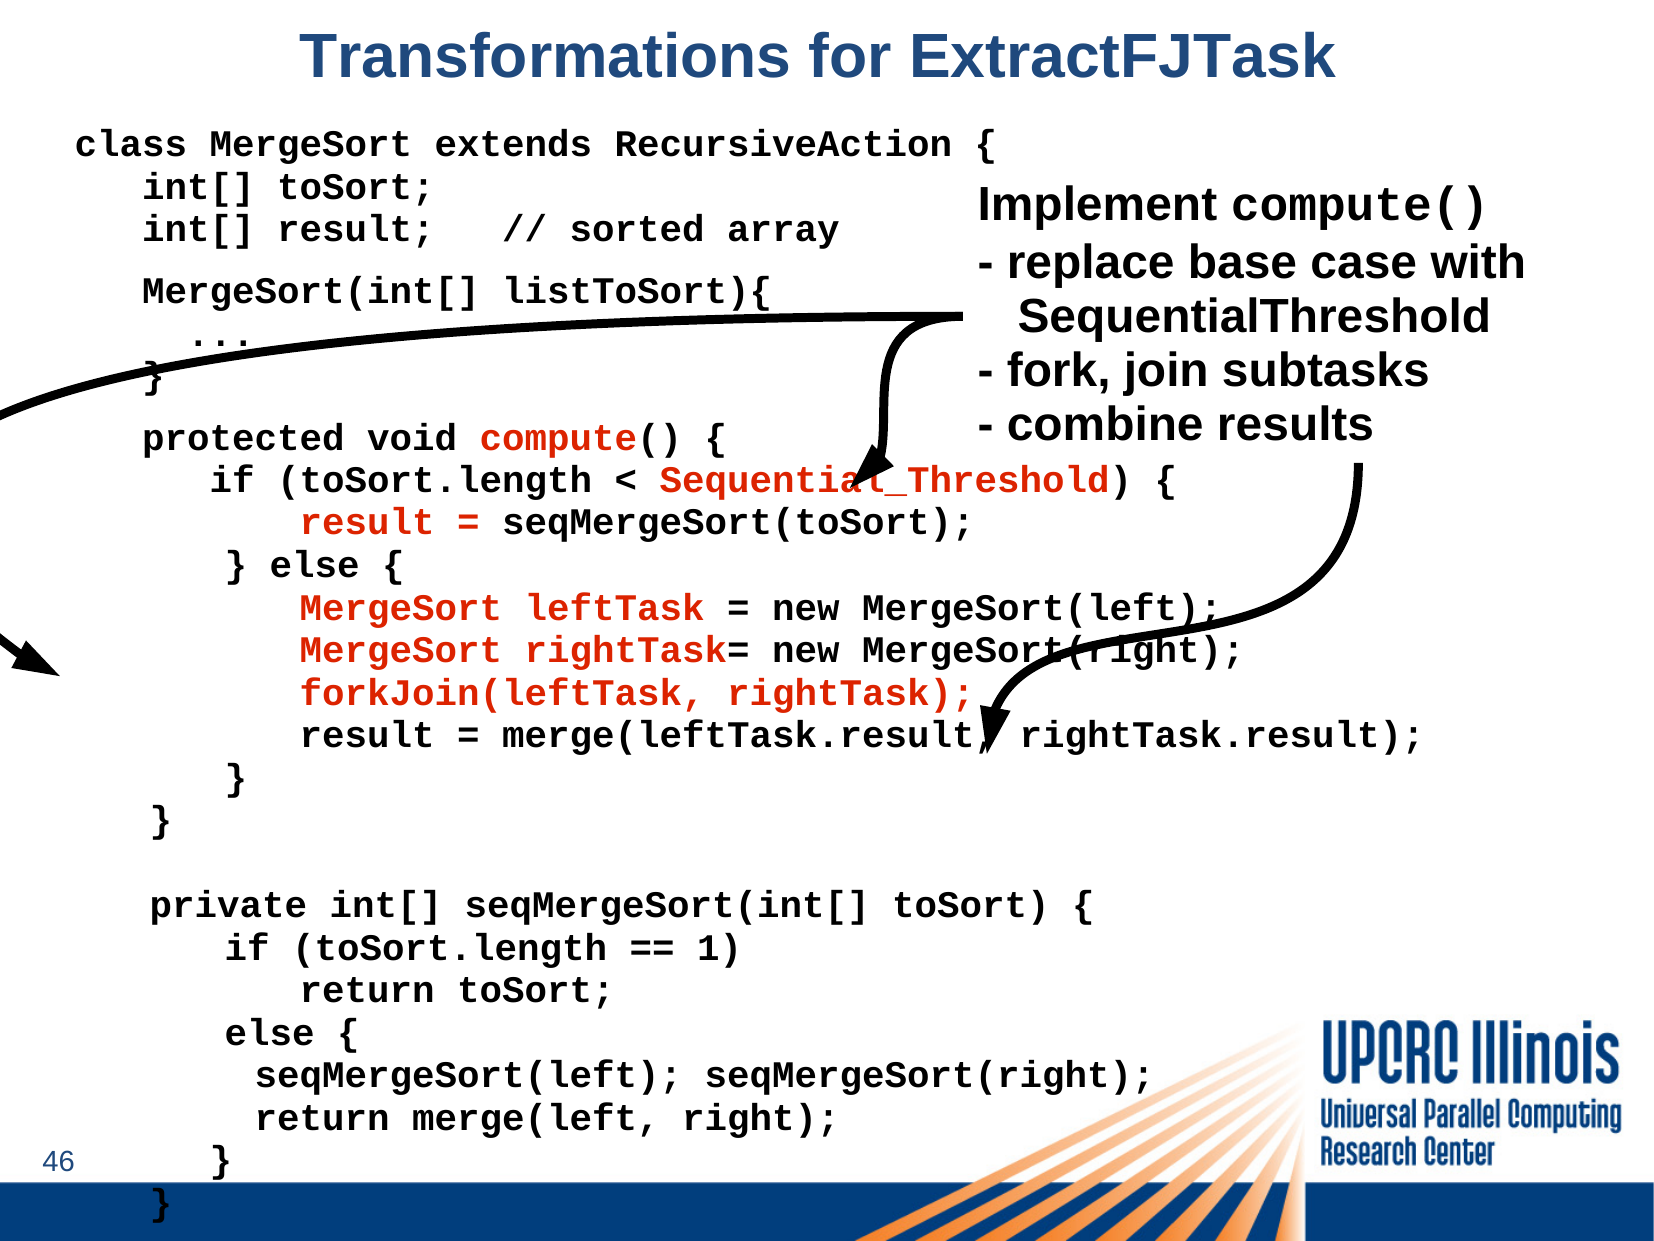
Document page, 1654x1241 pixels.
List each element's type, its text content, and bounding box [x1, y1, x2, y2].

title Transformations for ExtractFJTask [82, 0, 1571, 163]
text_box class MergeSort extends RecursiveAction { int[] toSort; int[] result; // sorted array MergeSort(int[] listToSort){ ... } protected void compute() { if (toSort.length < Sequential_Threshold) { result = seqMergeSort(toSort); } else { MergeSort leftTask = new MergeSort(left); MergeSort rightTask= new MergeSort(right); forkJoin(leftTask, rightTask); result = merge(leftTask.result, rightTask.result); } } private int[] seqMergeSort(int[] toSort) { if (toSort.length == 1) return toSort; else { seqMergeSort(left); seqMergeSort(right); return merge(left, right); } } [59, 321, 1500, 1235]
text_box Implement compute() - replace base case with SequentialThreshold - fork, join subtasks - combine results [962, 169, 1654, 463]
picture [0, 1005, 1654, 1241]
text_box class MergeSort extends RecursiveAction { int[] toSort; int[] result; // sorted array MergeSort(int[] listToSort){ ... } protected void compute() { if (toSort.length < Sequential_Threshold) { result = seqMergeSort(toSort); } else { MergeSort leftTask = new MergeSort(left); MergeSort rightTask= new MergeSort(right); forkJoin(leftTask, rightTask); result = merge(leftTask.result, rightTask.result); } } private int[] seqMergeSort(int[] toSort) { if (toSort.length == 1) return toSort; else { seqMergeSort(left); seqMergeSort(right); return merge(left, right); } } [59, 118, 1500, 388]
